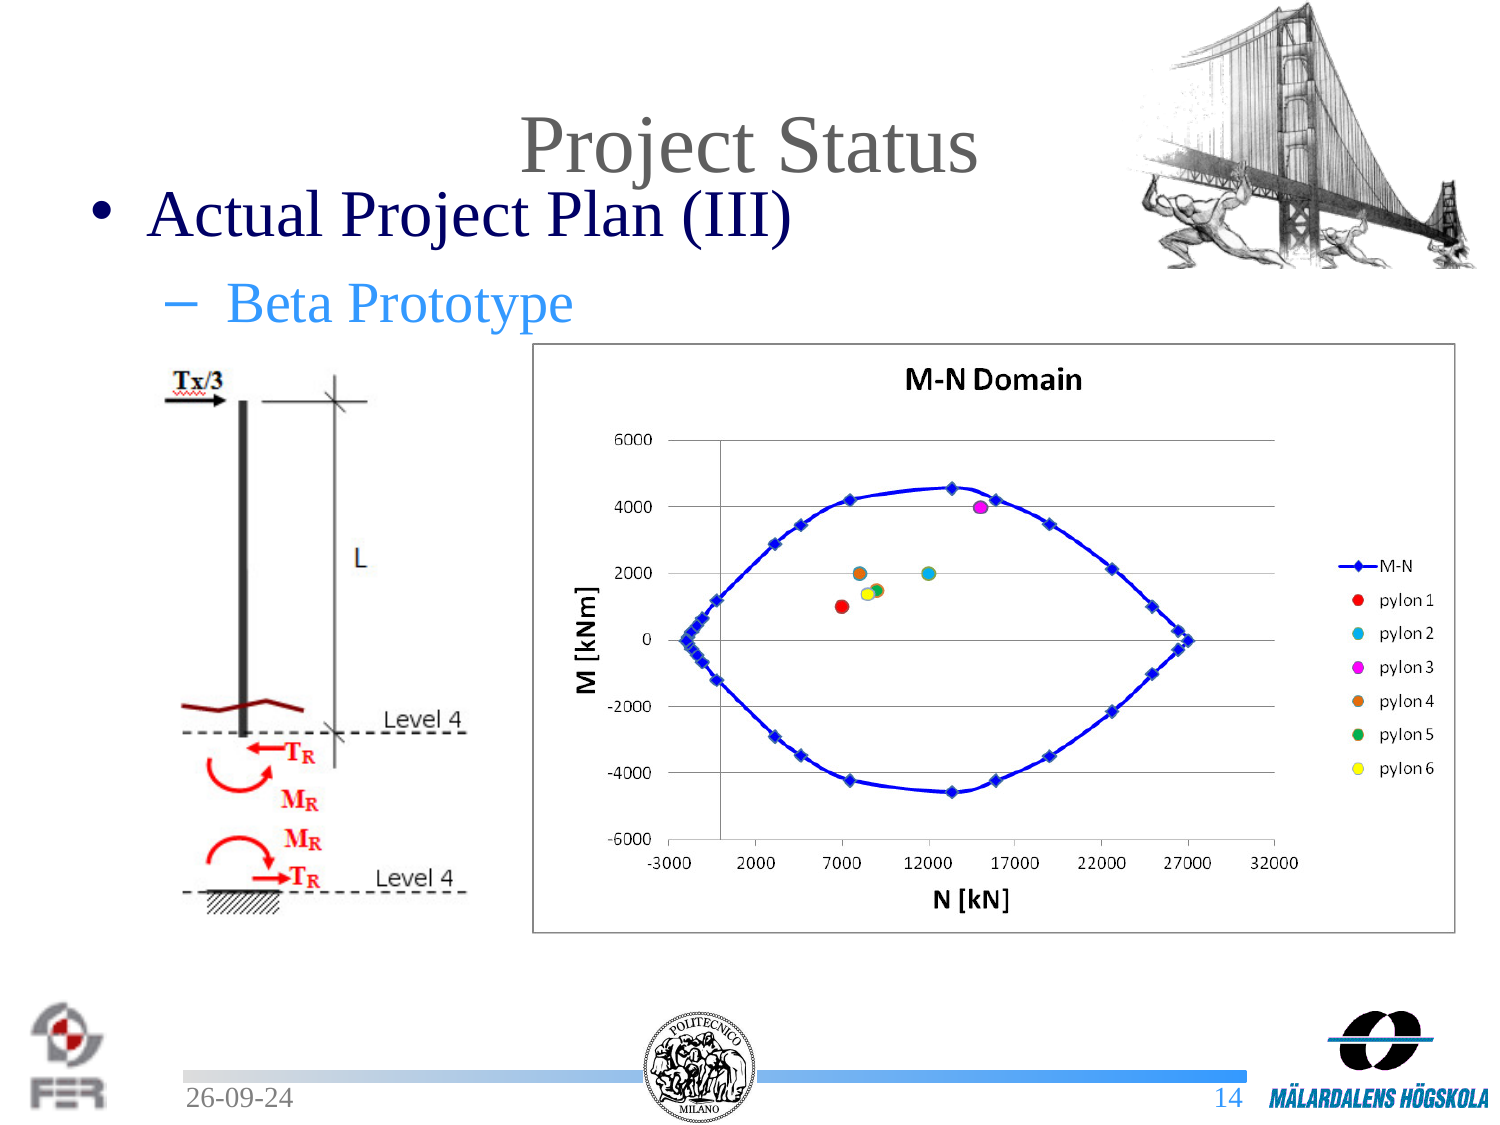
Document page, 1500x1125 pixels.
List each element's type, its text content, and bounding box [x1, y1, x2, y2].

title Project Status [75, 45, 1122, 162]
picture [531, 342, 1456, 934]
picture [643, 1011, 757, 1123]
text_box 13-12-02 [171, 1070, 396, 1114]
picture [29, 987, 107, 1125]
picture [1454, 1091, 1459, 1108]
picture [1435, 1096, 1441, 1104]
list Actual Project Plan (III) Beta Prototype [75, 162, 1426, 905]
picture [1122, 0, 1477, 269]
text_box <numero> [1186, 1070, 1258, 1114]
picture [129, 342, 484, 934]
picture [1269, 1011, 1488, 1108]
picture [1368, 1093, 1374, 1104]
